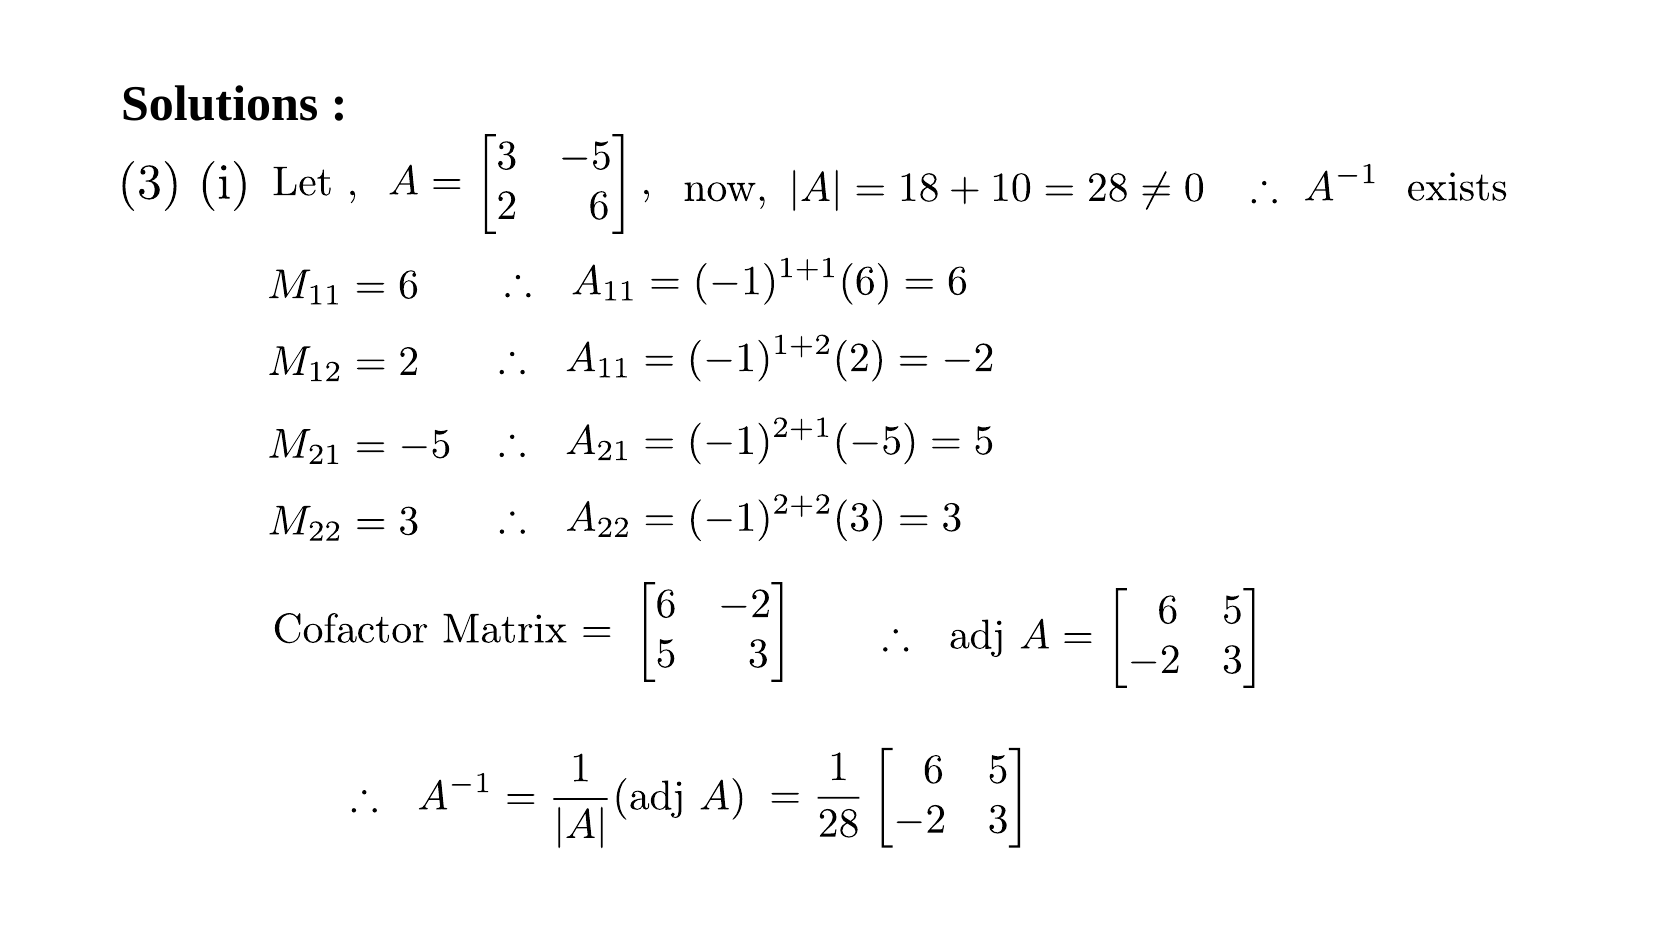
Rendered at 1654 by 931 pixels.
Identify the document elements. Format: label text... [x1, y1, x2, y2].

text_box [684, 169, 1204, 212]
text_box [1251, 163, 1507, 204]
text_box [883, 588, 1255, 688]
text_box [499, 494, 961, 542]
text_box [268, 269, 418, 305]
text_box [120, 161, 246, 211]
text_box [499, 334, 993, 382]
text_box [273, 166, 356, 204]
text_box [351, 753, 743, 849]
text_box [771, 747, 1021, 848]
subtitle Solutions : [47, 41, 1607, 904]
text_box [499, 417, 993, 465]
text_box [269, 429, 450, 464]
text_box [269, 346, 417, 382]
text_box [505, 257, 967, 305]
text_box [269, 505, 418, 541]
text_box [389, 134, 649, 234]
text_box [274, 582, 783, 682]
